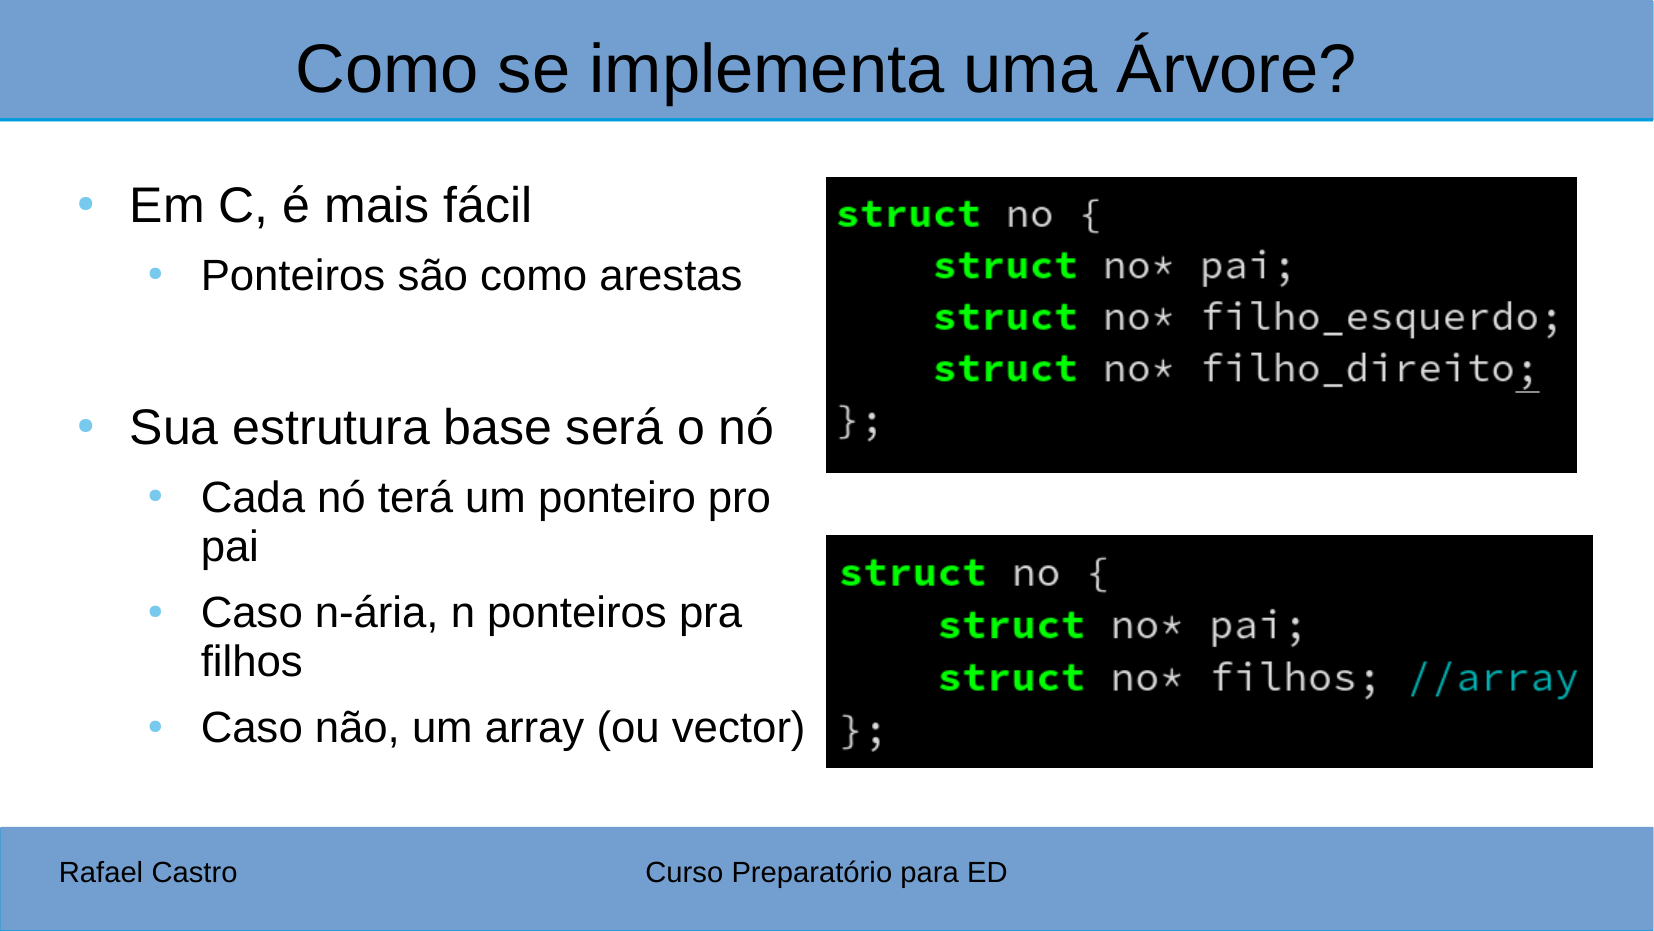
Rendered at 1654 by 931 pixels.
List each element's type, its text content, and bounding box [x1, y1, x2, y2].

title Como se implementa uma Árvore? [59, 29, 1595, 108]
picture [826, 177, 1577, 473]
list Em C, é mais fácil Ponteiros são como arestas Sua estrutura base será o nó Cada nó terá um ponteiro pro pai Caso n-ária, n ponteiros pra filhos Caso não, um array (ou vector) [59, 177, 809, 768]
picture [826, 535, 1593, 768]
